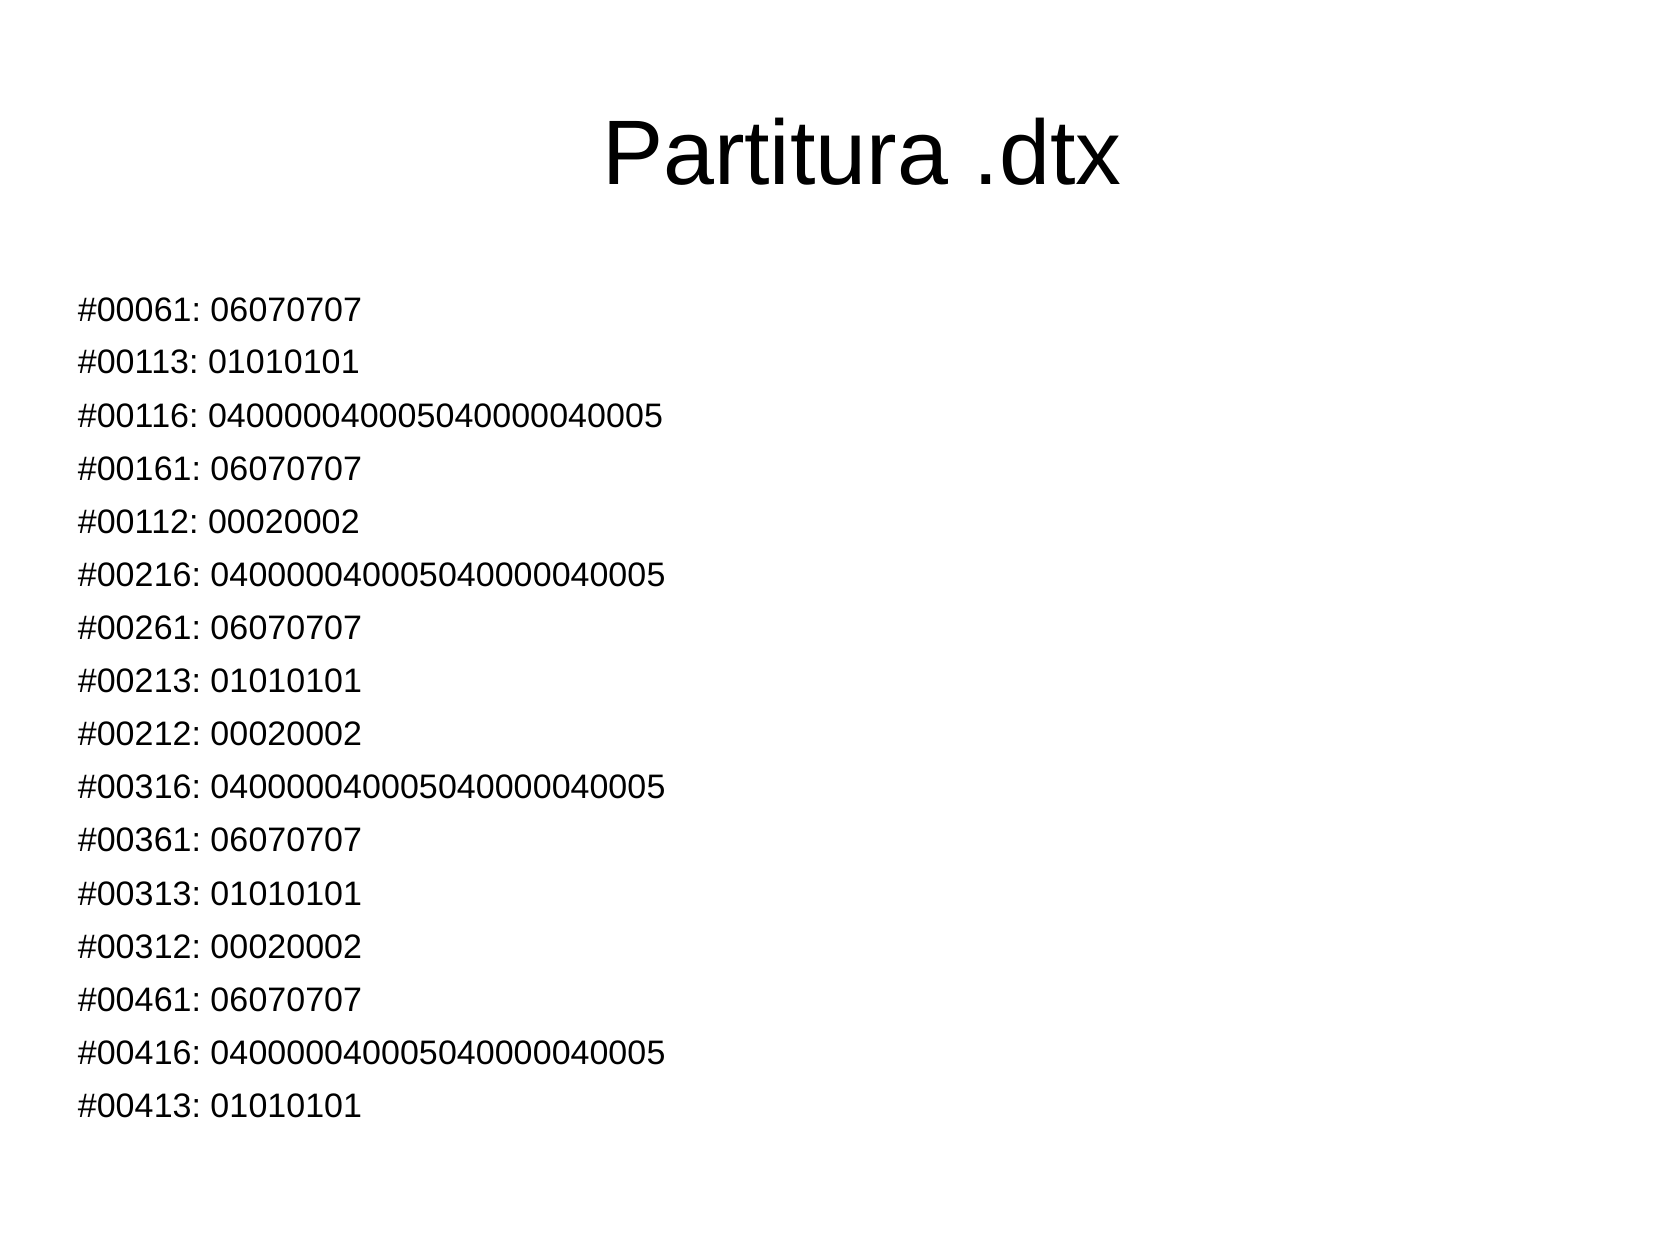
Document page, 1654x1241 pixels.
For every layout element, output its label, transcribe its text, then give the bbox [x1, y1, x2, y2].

title Partitura .dtx [82, 49, 1571, 257]
list #00061: 06070707 #00113: 01010101 #00116: 040000040005040000040005 #00161: 06070707 #00112: 00020002 #00216: 040000040005040000040005 #00261: 06070707 #00213: 01010101 #00212: 00020002 #00316: 040000040005040000040005 #00361: 06070707 #00313: 01010101 #00312: 00020002 #00461: 06070707 #00416: 040000040005040000040005 #00413: 01010101 [41, 290, 1606, 1141]
